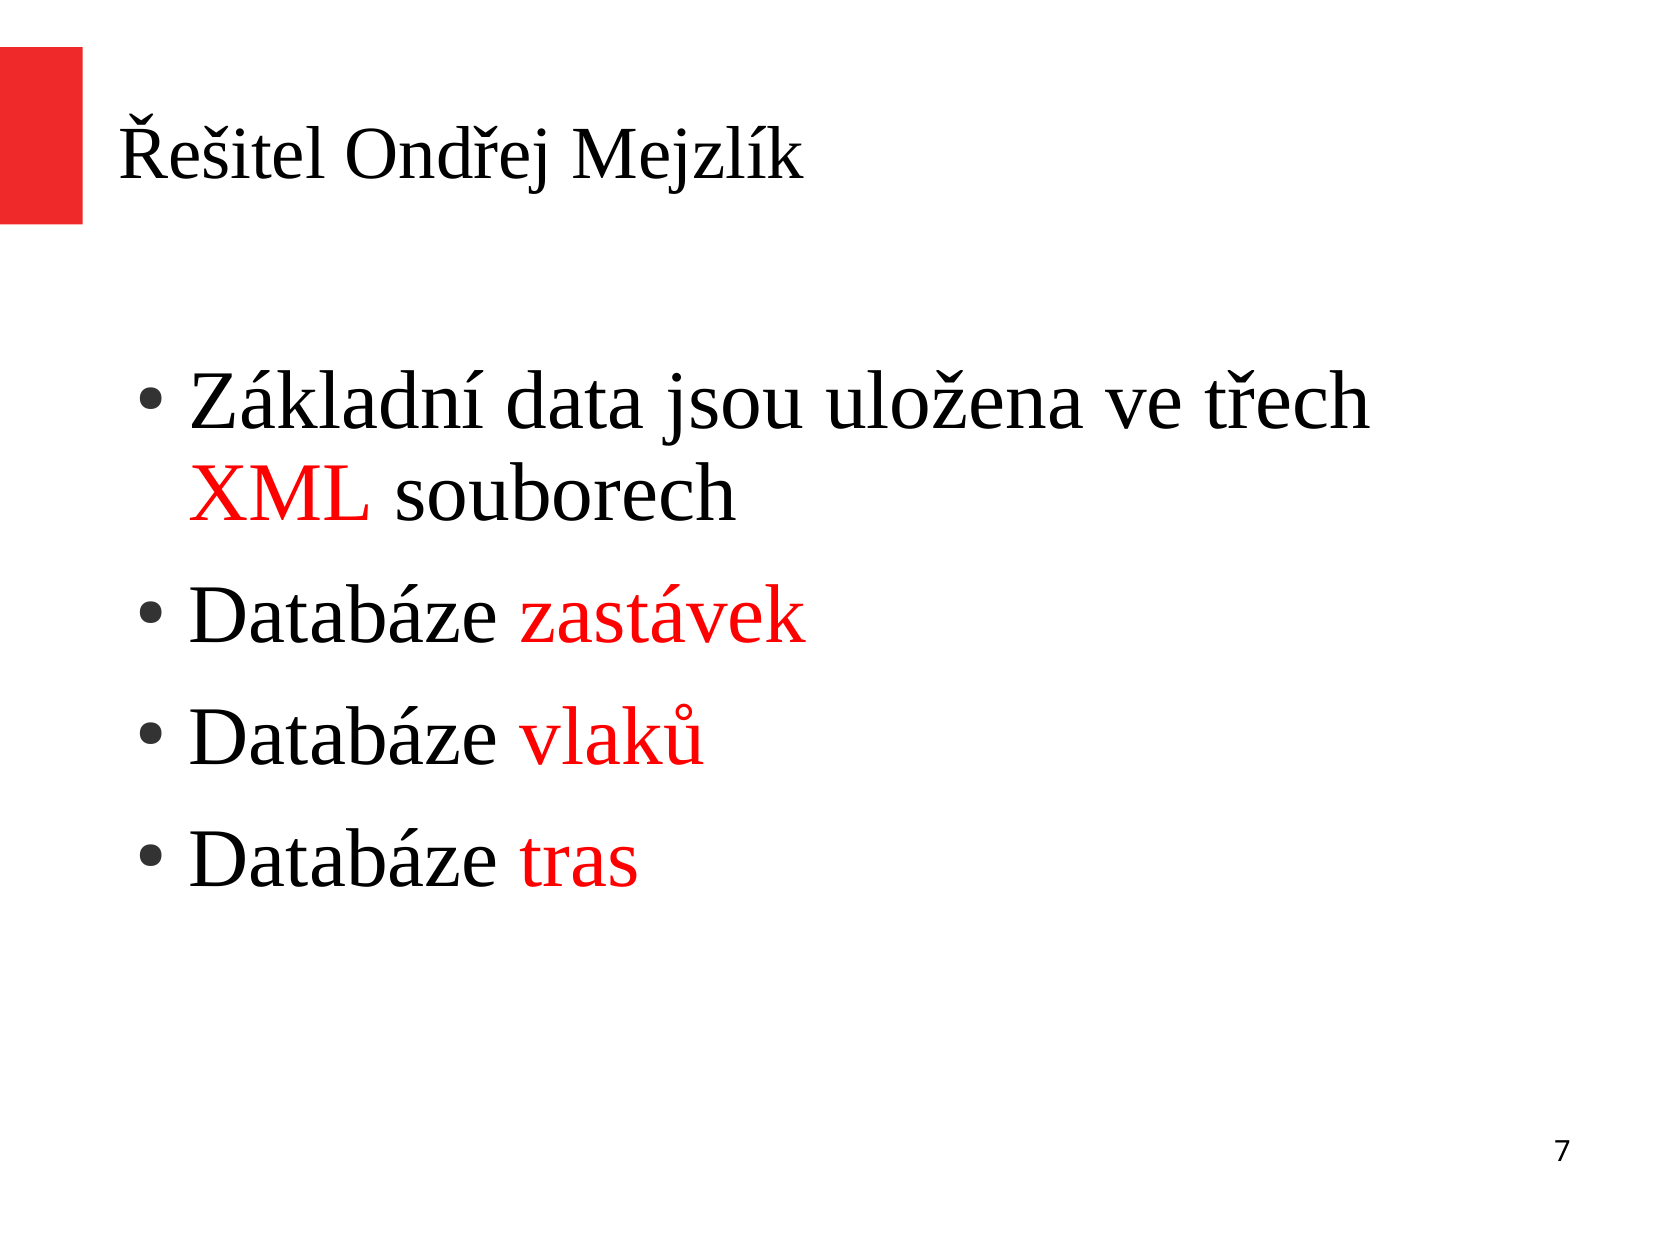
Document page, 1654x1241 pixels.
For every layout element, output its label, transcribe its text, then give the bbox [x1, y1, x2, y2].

list Základní data jsou uložena ve třech XML souborech Databáze zastávek Databáze vlaků Databáze tras [118, 354, 1536, 1074]
title Řešitel Ondřej Mejzlík [118, 49, 1571, 257]
